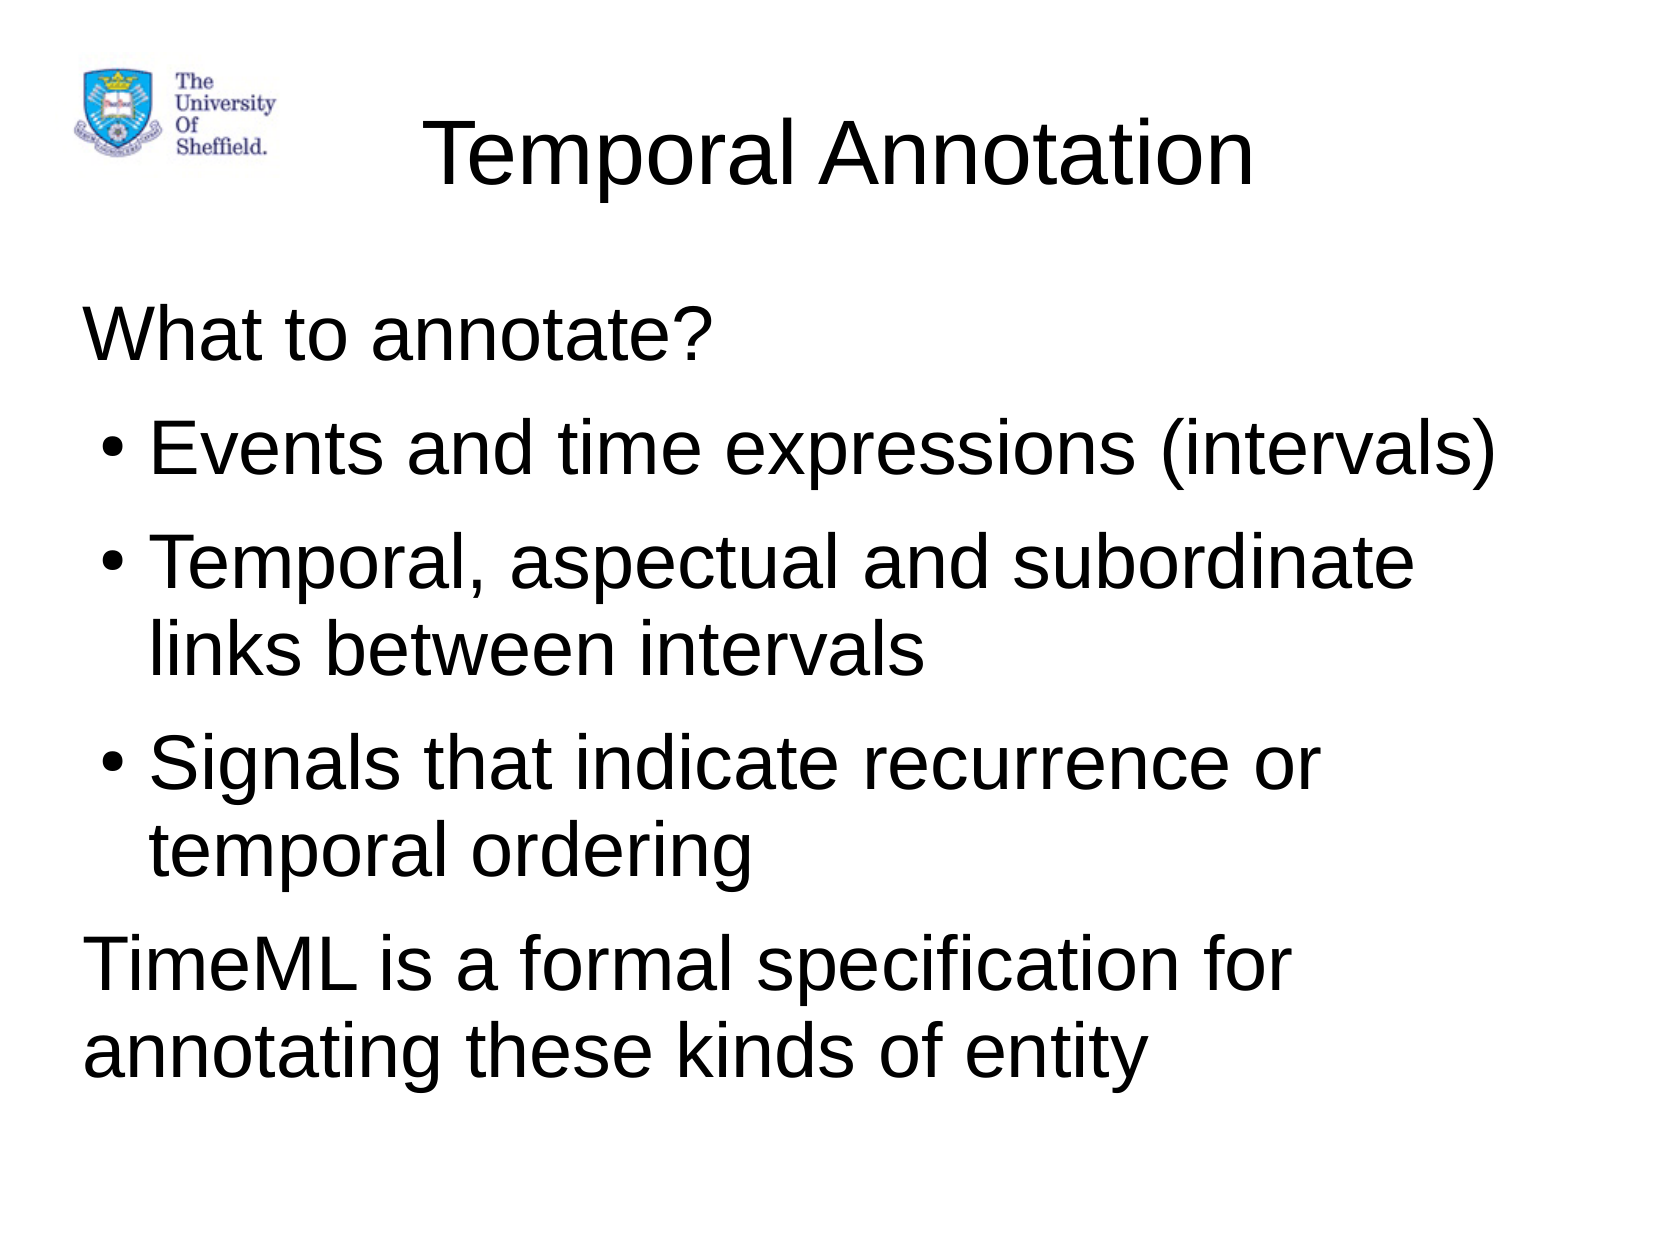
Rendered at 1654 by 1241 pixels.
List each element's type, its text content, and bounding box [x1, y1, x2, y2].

title Temporal Annotation [82, 49, 1571, 257]
picture [29, 52, 366, 178]
list What to annotate? Events and time expressions (intervals) Temporal, aspectual and subordinate links between intervals Signals that indicate recurrence or temporal ordering TimeML is a formal specification for annotating these kinds of entity [82, 290, 1571, 1109]
